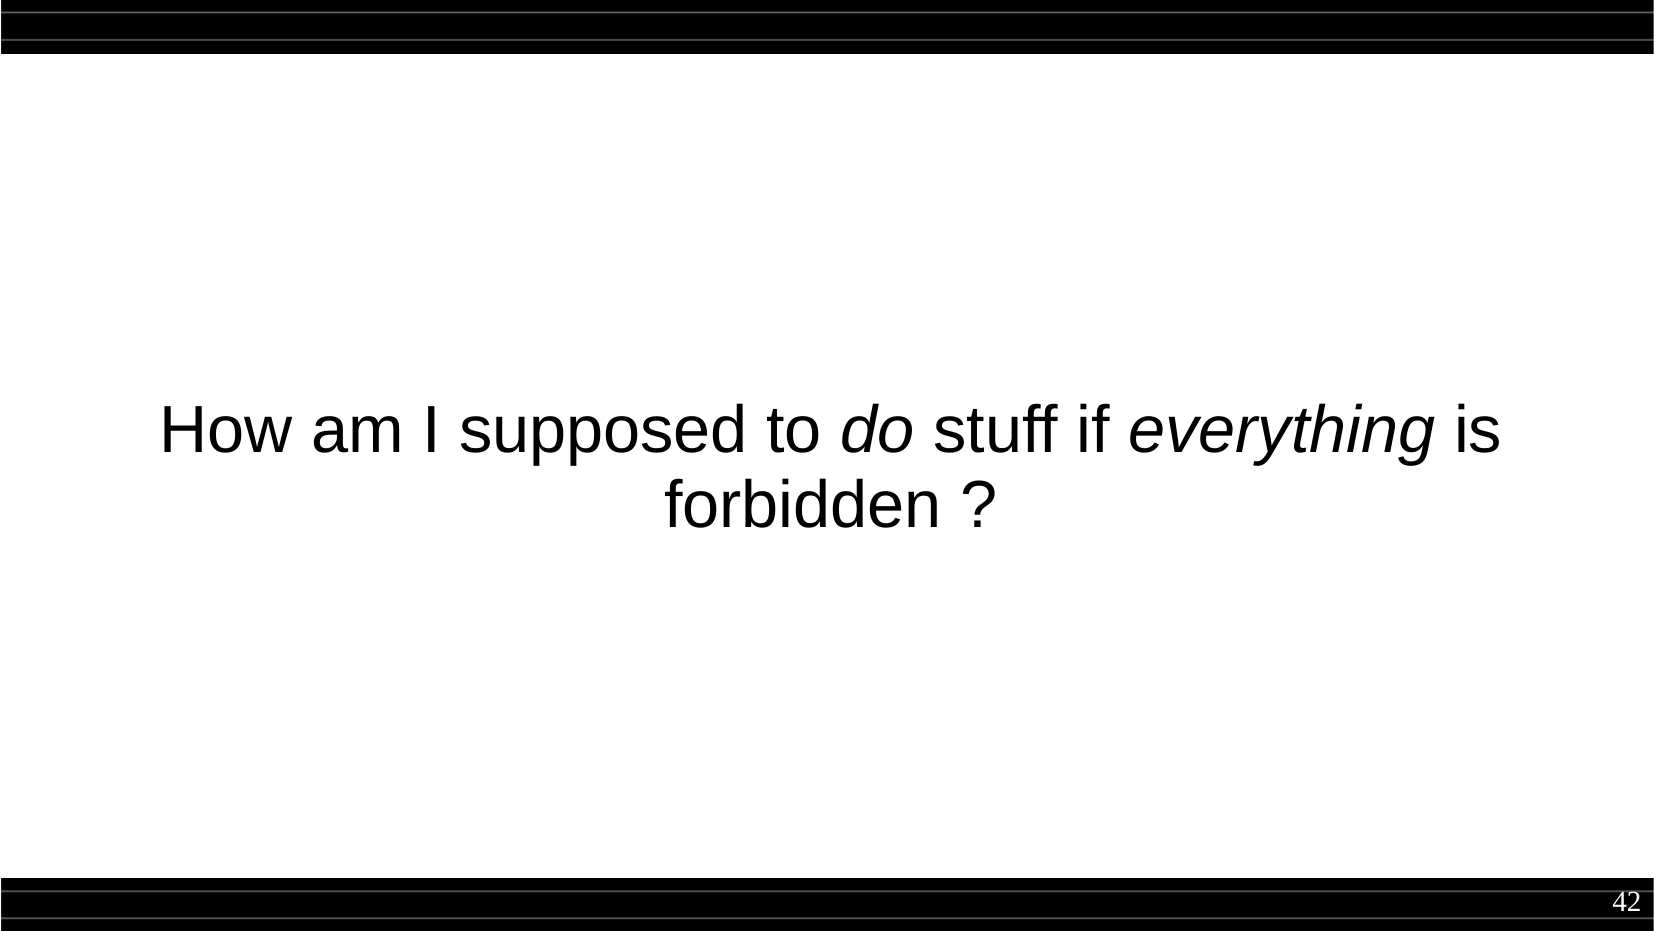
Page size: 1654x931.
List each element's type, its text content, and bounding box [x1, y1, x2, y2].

text_box How am I supposed to do stuff if everything is forbidden ? [86, 195, 1576, 739]
picture [1, 0, 1654, 54]
picture [1, 878, 1654, 931]
